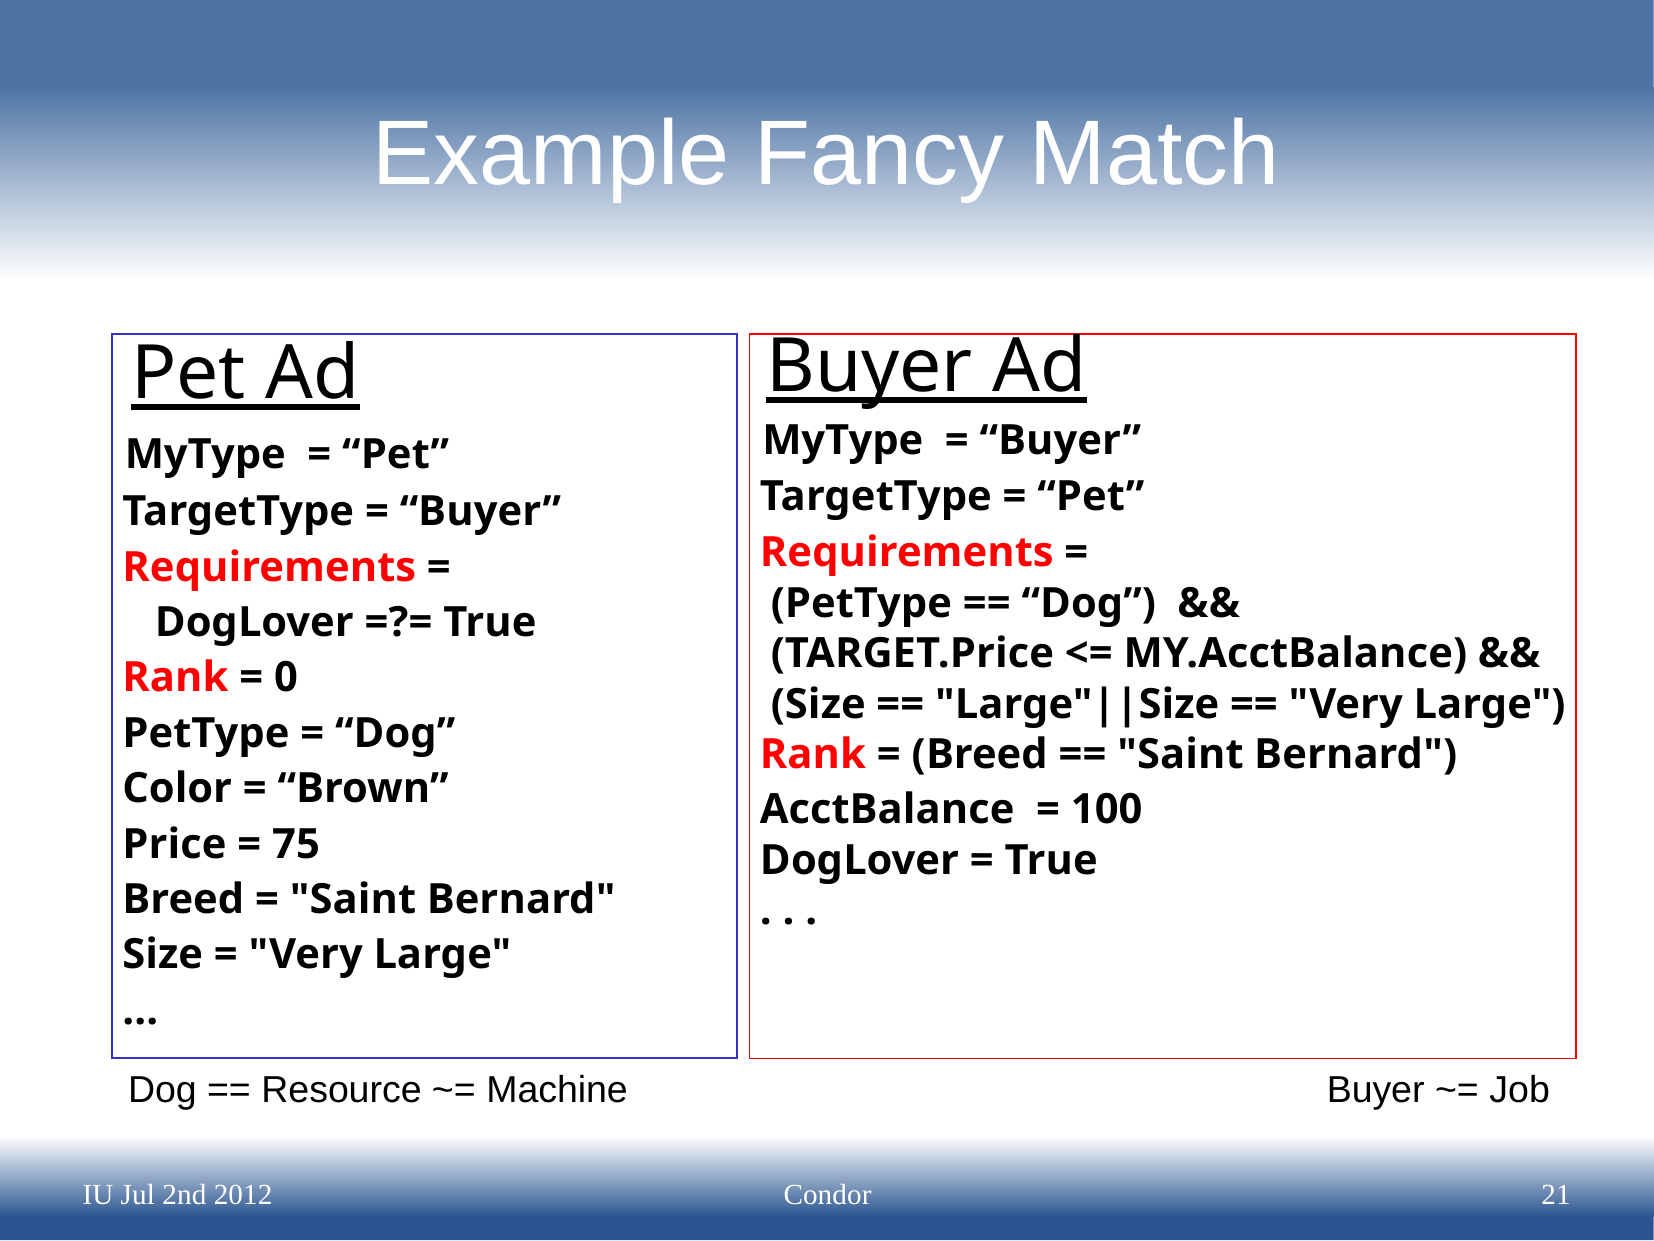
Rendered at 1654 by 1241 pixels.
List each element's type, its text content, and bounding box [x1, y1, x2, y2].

text_box Dog == Resource ~= Machine [113, 1061, 644, 1118]
title Example Fancy Match [82, 49, 1571, 257]
list Buyer Ad MyType = “Buyer” TargetType = “Pet” Requirements = (PetType == “Dog”) && (TARGET.Price <= MY.AcctBalance) && (Size == "Large"||Size == "Very Large") Rank = (Breed == "Saint Bernard") AcctBalance = 100 DogLover = True . . . [749, 334, 1576, 1059]
list Pet Ad MyType = “Pet” TargetType = “Buyer” Requirements = DogLover =?= True Rank = 0 PetType = “Dog” Color = “Brown” Price = 75 Breed = "Saint Bernard" Size = "Very Large" ... [111, 334, 737, 1059]
text_box Buyer ~= Job [1312, 1061, 1565, 1118]
